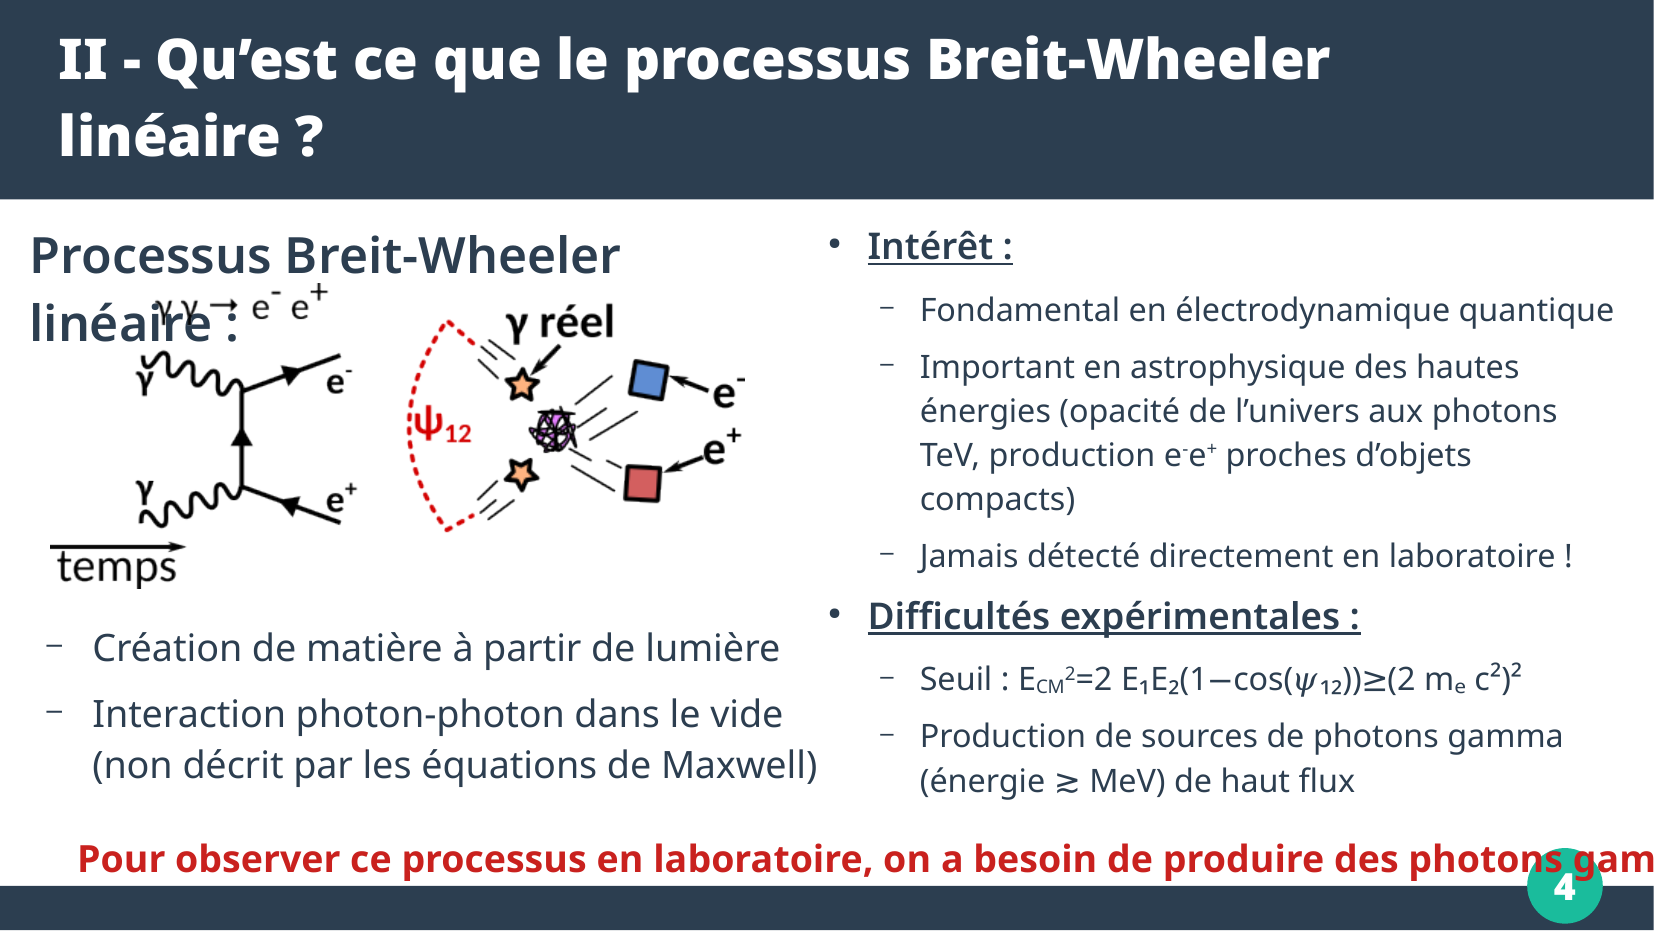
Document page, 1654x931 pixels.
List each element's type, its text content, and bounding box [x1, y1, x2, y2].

title II - Qu’est ce que le processus Breit-Wheeler linéaire ? [59, 37, 1595, 155]
text_box Pour observer ce processus en laboratoire, on a besoin de produire des photons gamma [62, 826, 1525, 889]
list Création de matière à partir de lumière Interaction photon-photon dans le vide (non décrit par les équations de Maxwell) [0, 562, 851, 851]
list Processus Breit-Wheeler linéaire : [29, 219, 814, 562]
picture [50, 283, 745, 562]
list Intérêt : Fondamental en électrodynamique quantique Important en astrophysique des hautes énergies (opacité de l’univers aux photons TeV, production e-e+ proches d’objets compacts) Jamais détecté directement en laboratoire ! Difficultés expérimentales : Seuil : ECM2=2 E₁E₂(1−cos(𝜓₁₂))≥(2 mₑ c²)² Production de sources de photons gamma (énergie ≳ MeV) de haut flux [814, 219, 1625, 841]
